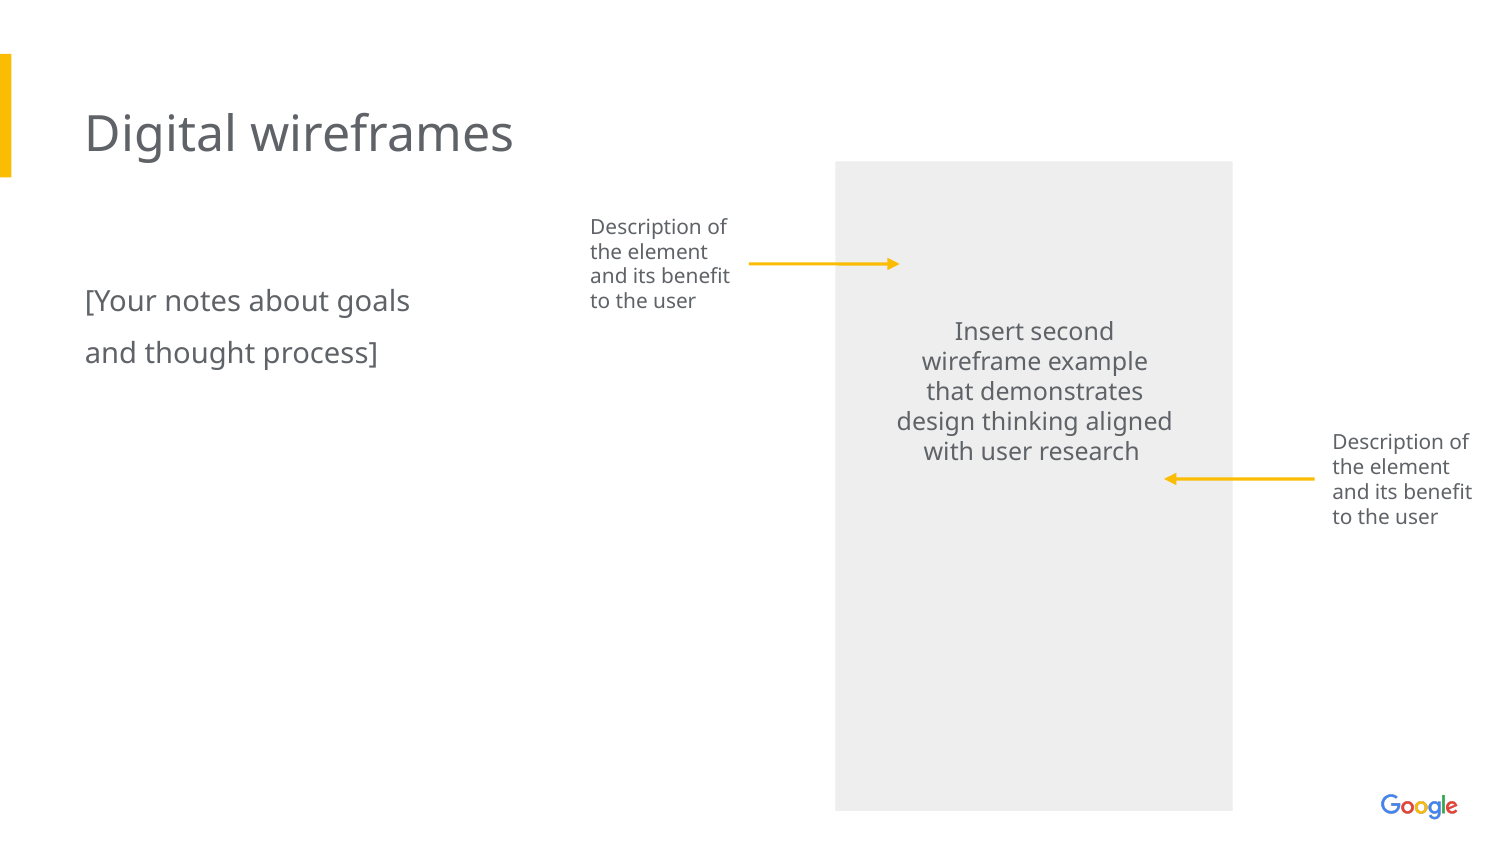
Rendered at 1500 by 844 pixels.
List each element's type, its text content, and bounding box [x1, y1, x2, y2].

picture [1381, 794, 1458, 820]
text_box [Your notes about goals and thought process] [84, 249, 483, 385]
text_box Insert second wireframe example that demonstrates design thinking aligned with user research [879, 300, 1191, 481]
text_box [835, 161, 1233, 811]
text_box Description of the element and its benefit to the user [575, 198, 756, 329]
text_box Digital wireframes [84, 85, 1234, 177]
text_box Description of the element and its benefit to the user [1317, 413, 1498, 544]
